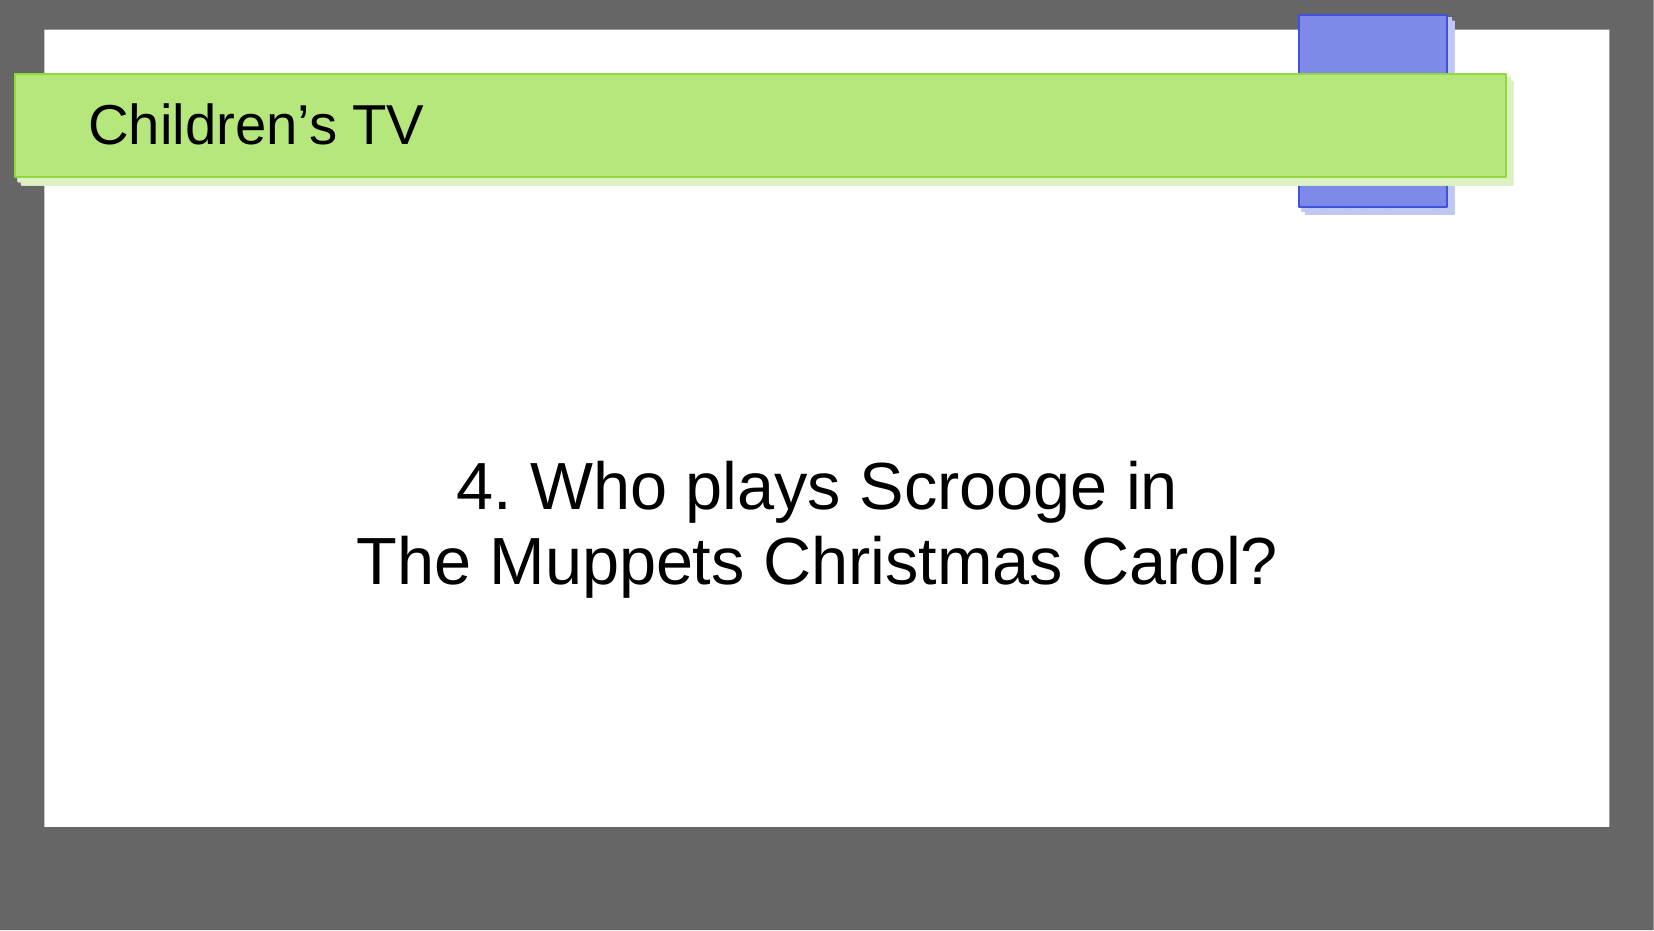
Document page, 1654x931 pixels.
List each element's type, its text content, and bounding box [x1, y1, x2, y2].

text_box 4. Who plays Scrooge in The Muppets Christmas Carol? [88, 236, 1565, 813]
title Children’s TV [88, 73, 1506, 178]
